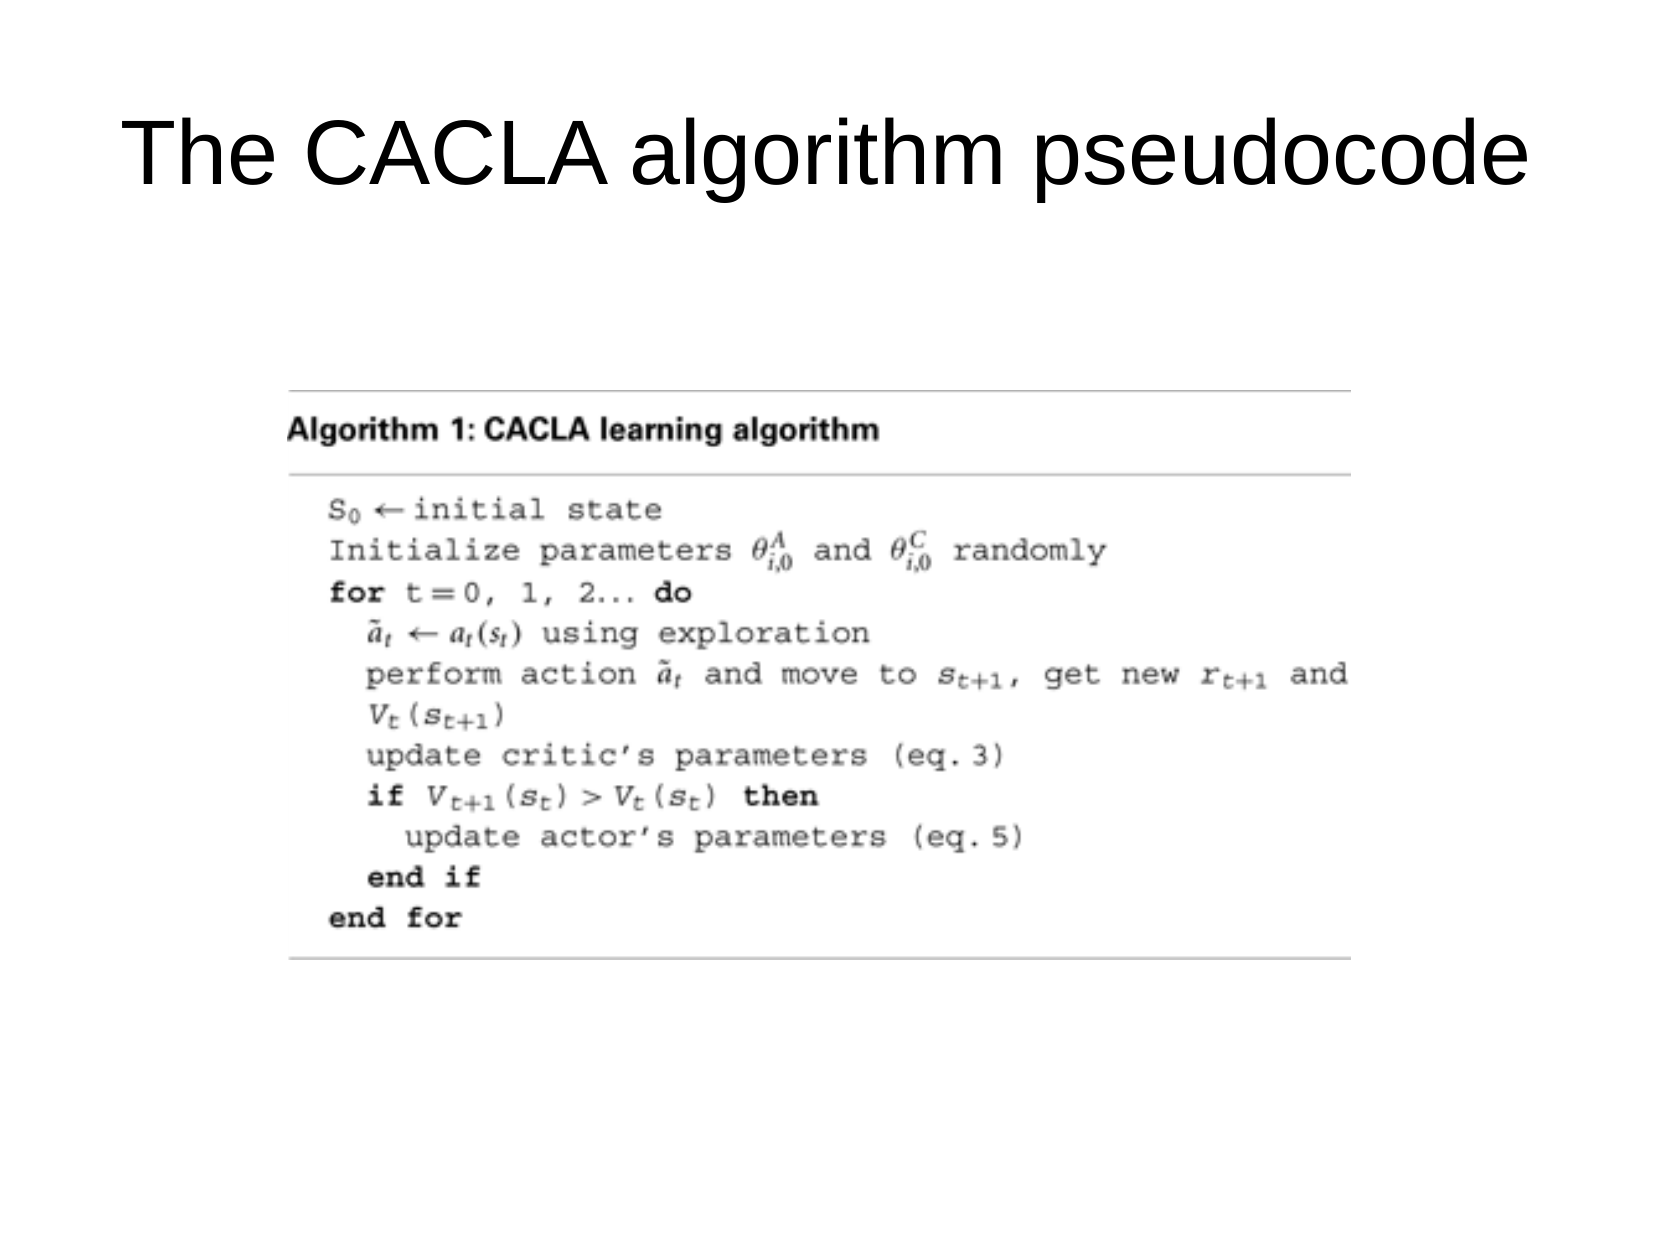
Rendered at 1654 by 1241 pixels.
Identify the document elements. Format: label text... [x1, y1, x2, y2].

picture [287, 390, 1351, 961]
title The CACLA algorithm pseudocode [82, 49, 1571, 257]
